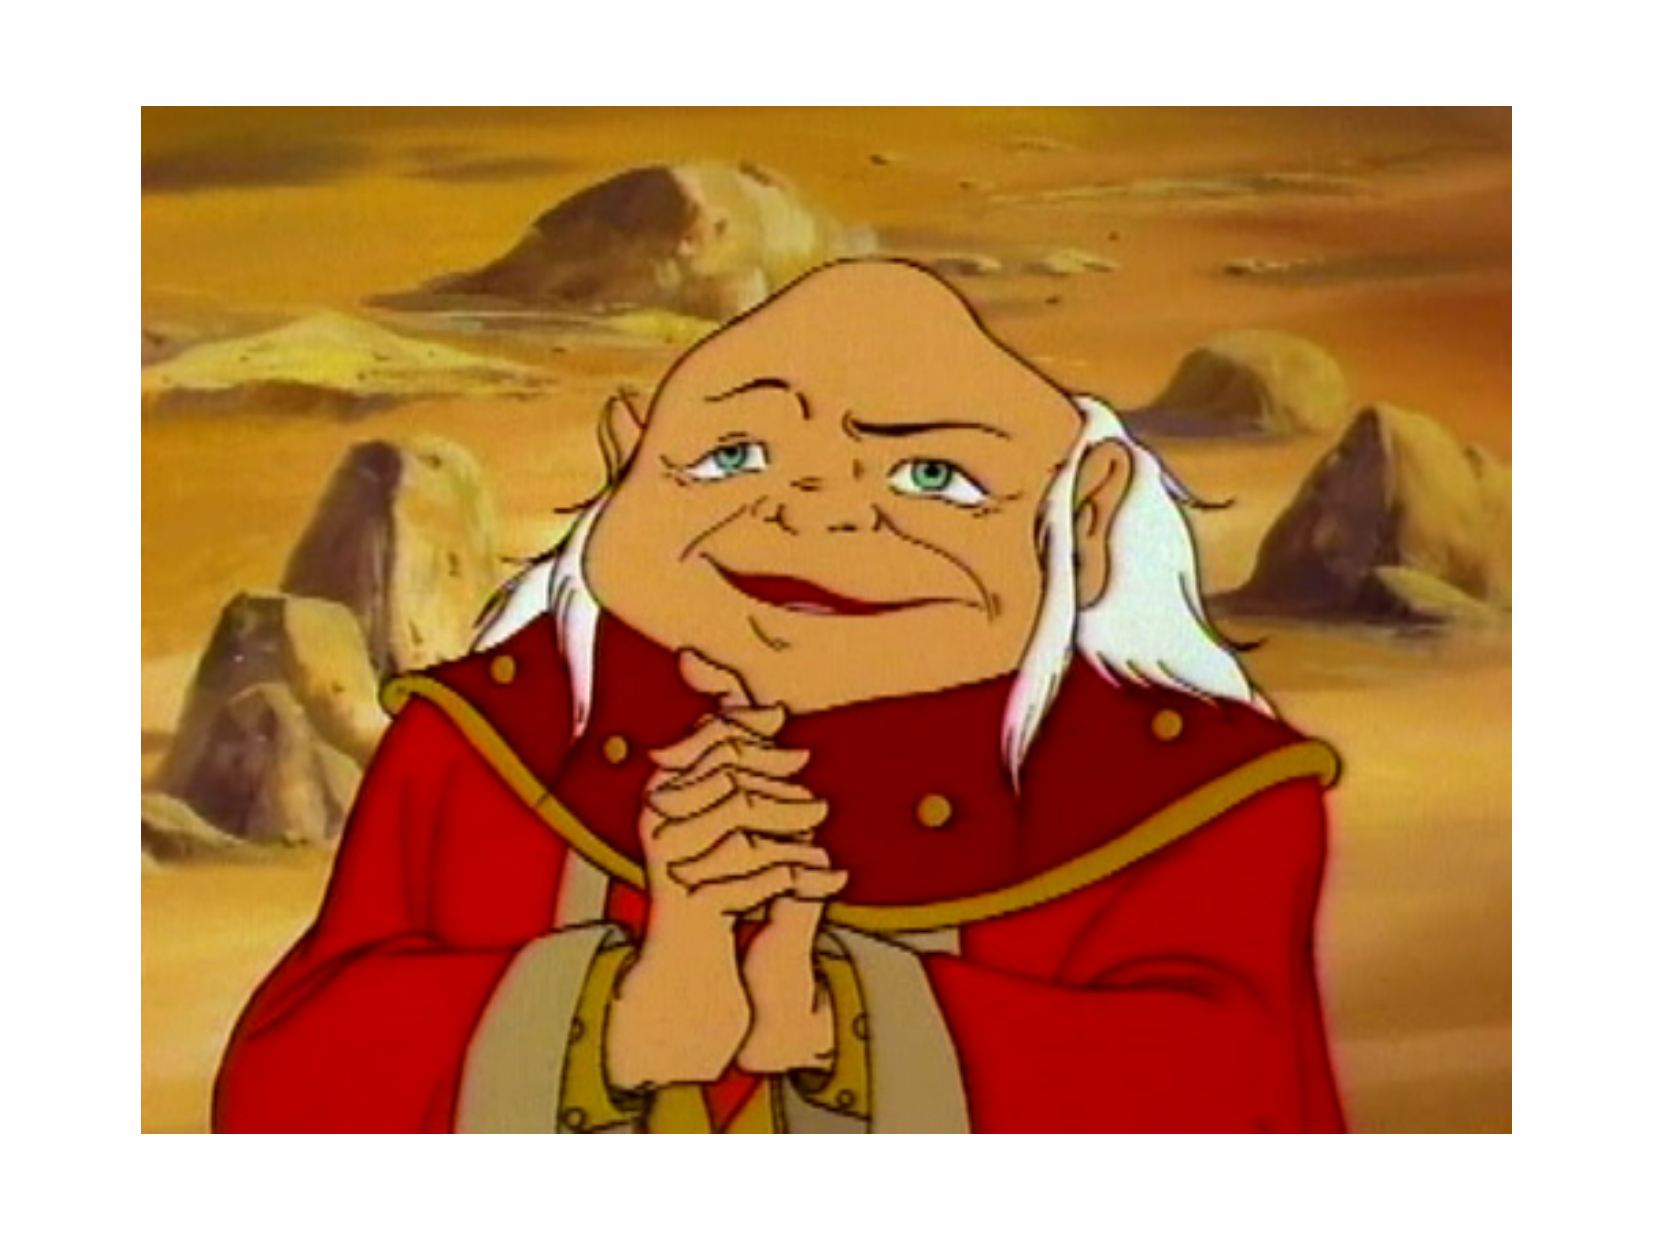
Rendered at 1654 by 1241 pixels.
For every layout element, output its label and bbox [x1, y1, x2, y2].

picture [141, 106, 1512, 1134]
